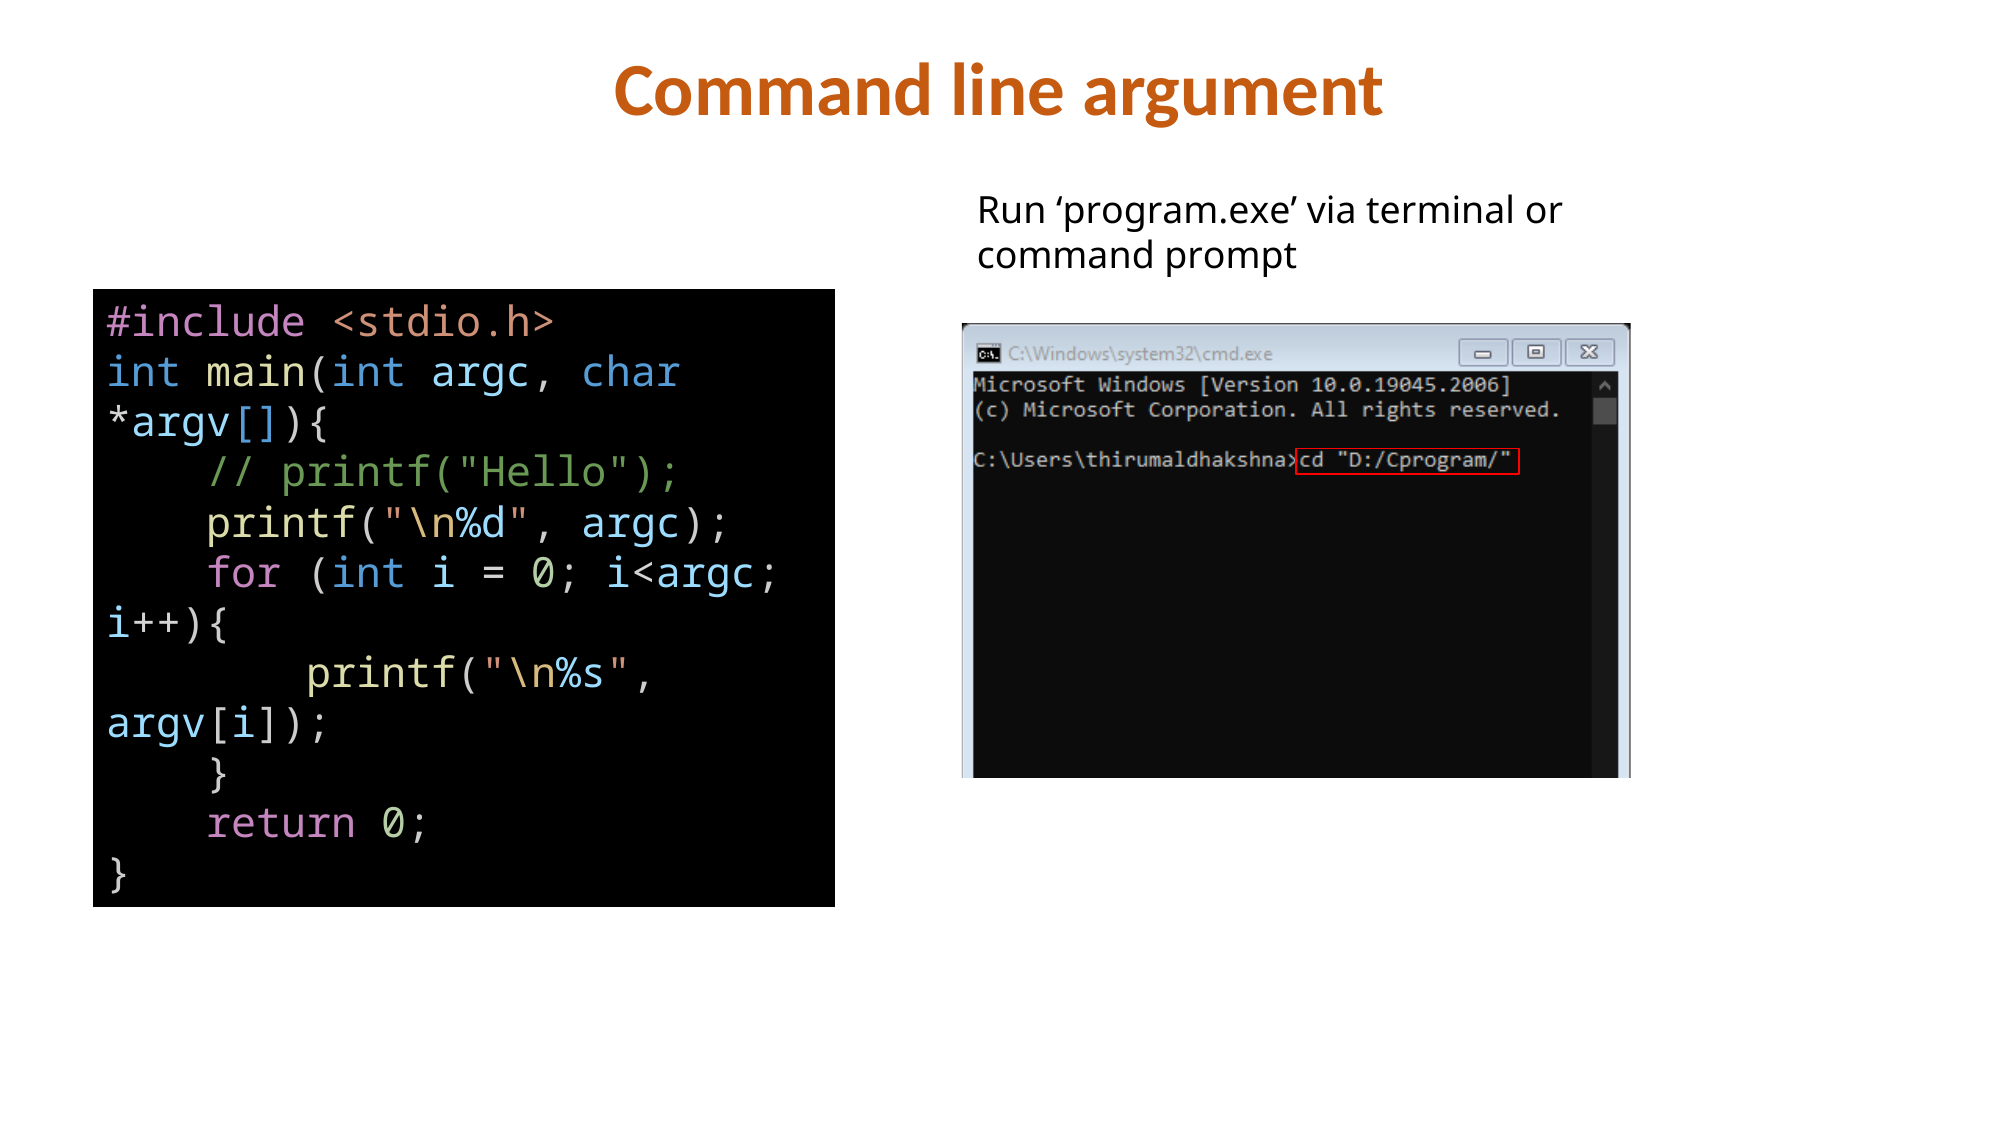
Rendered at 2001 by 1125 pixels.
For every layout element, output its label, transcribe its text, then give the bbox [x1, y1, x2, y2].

text_box #include <stdio.h> int main(int argc, char *argv[]){ // printf("Hello"); printf("\n%d", argc); for (int i = 0; i<argc; i++){ printf("\n%s", argv[i]); } return 0; } [91, 287, 837, 909]
picture [961, 323, 1631, 778]
text_box Command line argument [580, 33, 1420, 140]
text_box Run ‘program.exe’ via terminal or command prompt [961, 178, 1673, 285]
